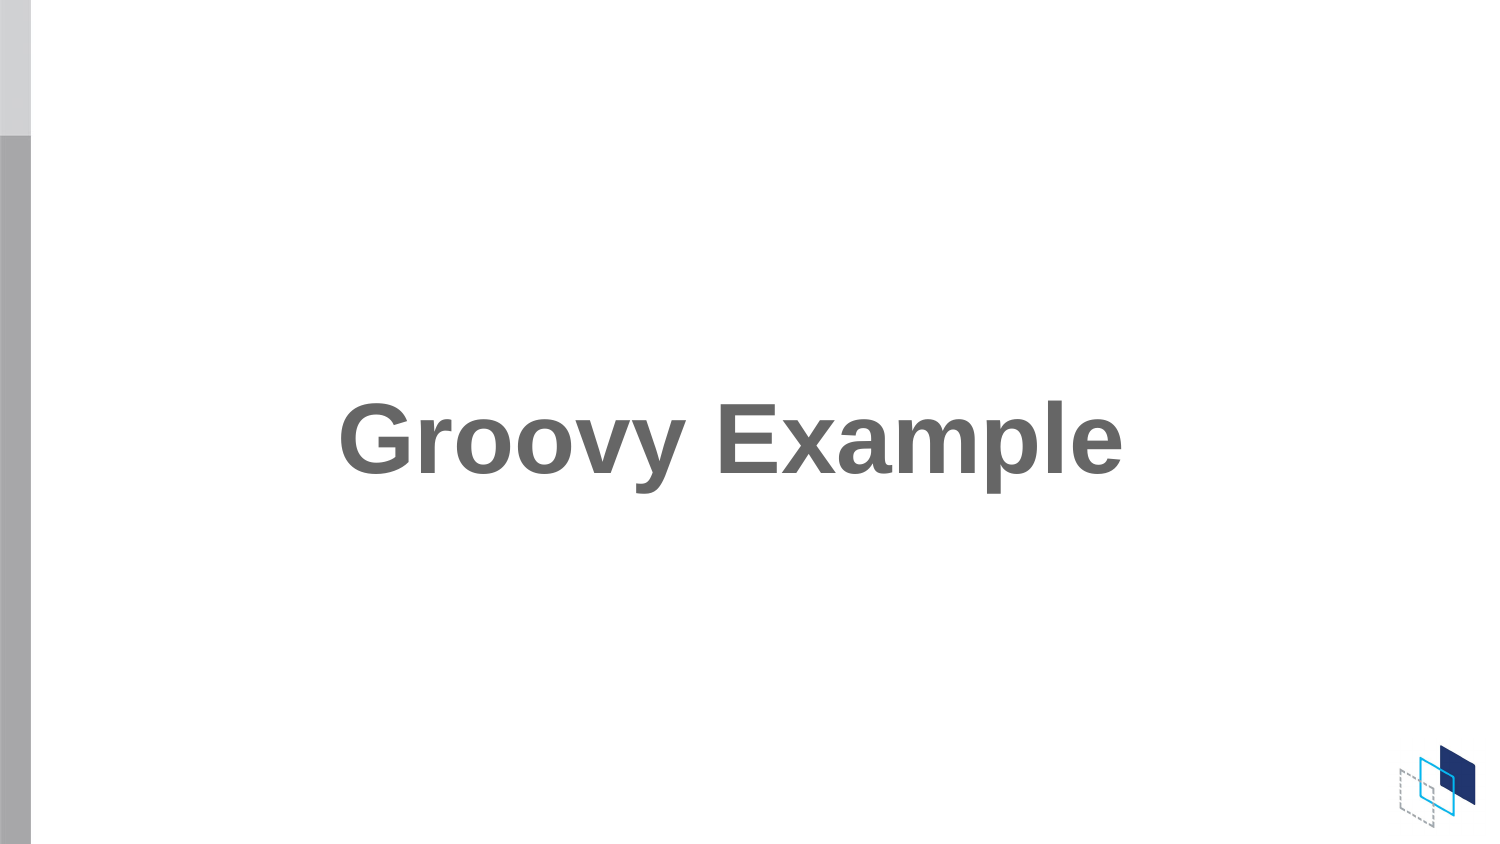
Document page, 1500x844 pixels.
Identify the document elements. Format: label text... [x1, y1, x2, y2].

picture [0, 0, 37, 844]
list Groovy Example [75, 127, 1389, 739]
picture [1388, 738, 1486, 836]
